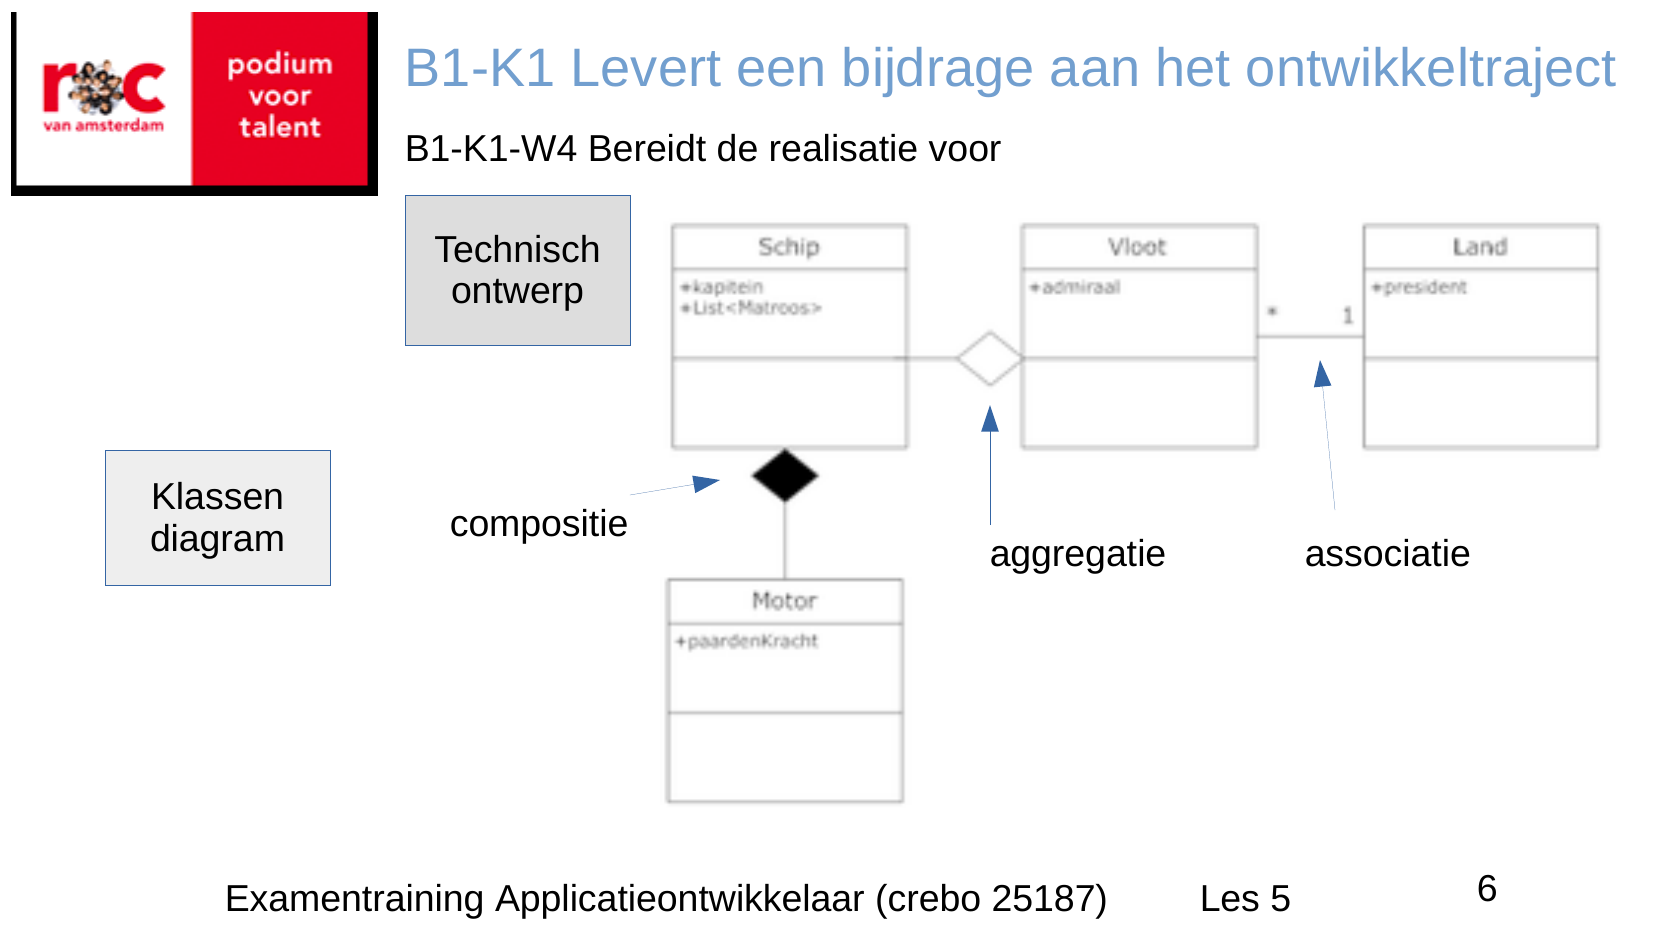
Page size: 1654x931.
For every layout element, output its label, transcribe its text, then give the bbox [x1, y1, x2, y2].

text_box aggregatie [975, 525, 1290, 582]
picture [660, 218, 1606, 811]
text_box <number> [1462, 860, 1654, 931]
text_box Examentraining Applicatieontwikkelaar (crebo 25187) [210, 870, 1141, 927]
text_box associatie [1290, 525, 1591, 582]
picture [11, 12, 378, 196]
text_box B1-K1-W4 Bereidt de realisatie voor [390, 120, 1486, 219]
text_box Klassen diagram [105, 450, 331, 586]
text_box Les 5 [1185, 870, 1336, 927]
text_box Technisch ontwerp [405, 195, 631, 346]
text_box compositie [435, 495, 661, 594]
text_box B1-K1 Levert een bijdrage aan het ontwikkeltraject [390, 30, 1654, 166]
